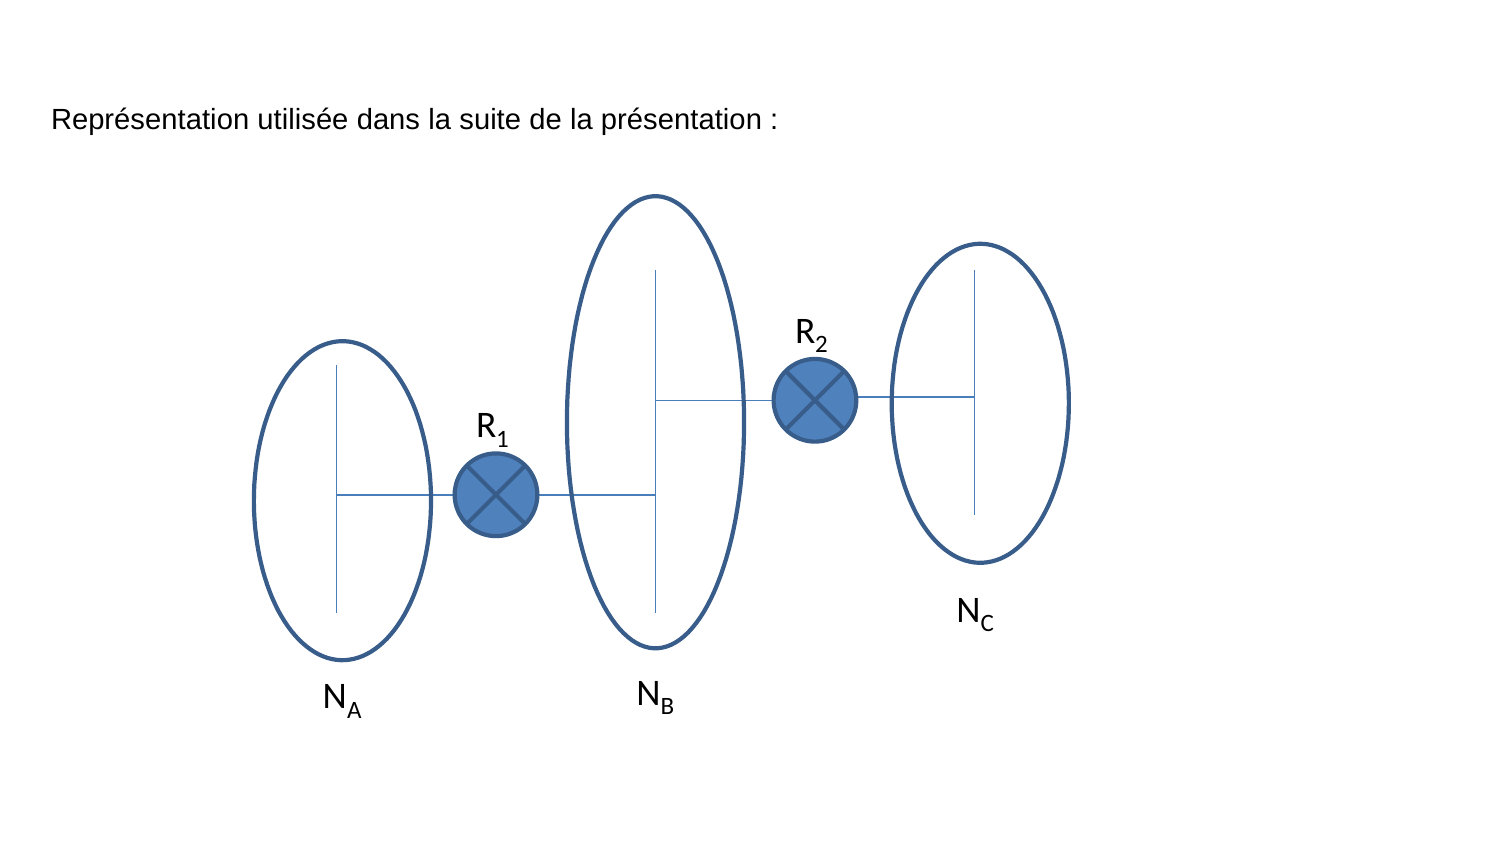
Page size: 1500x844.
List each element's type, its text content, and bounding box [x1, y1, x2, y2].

text_box R1 [461, 392, 534, 460]
text_box NB [621, 660, 697, 728]
text_box R2 [779, 298, 853, 366]
title Représentation utilisée dans la suite de la présentation : [51, 72, 1449, 167]
text_box [454, 460, 538, 537]
text_box NC [941, 577, 1018, 645]
text_box [773, 366, 857, 442]
text_box NA [307, 663, 383, 731]
